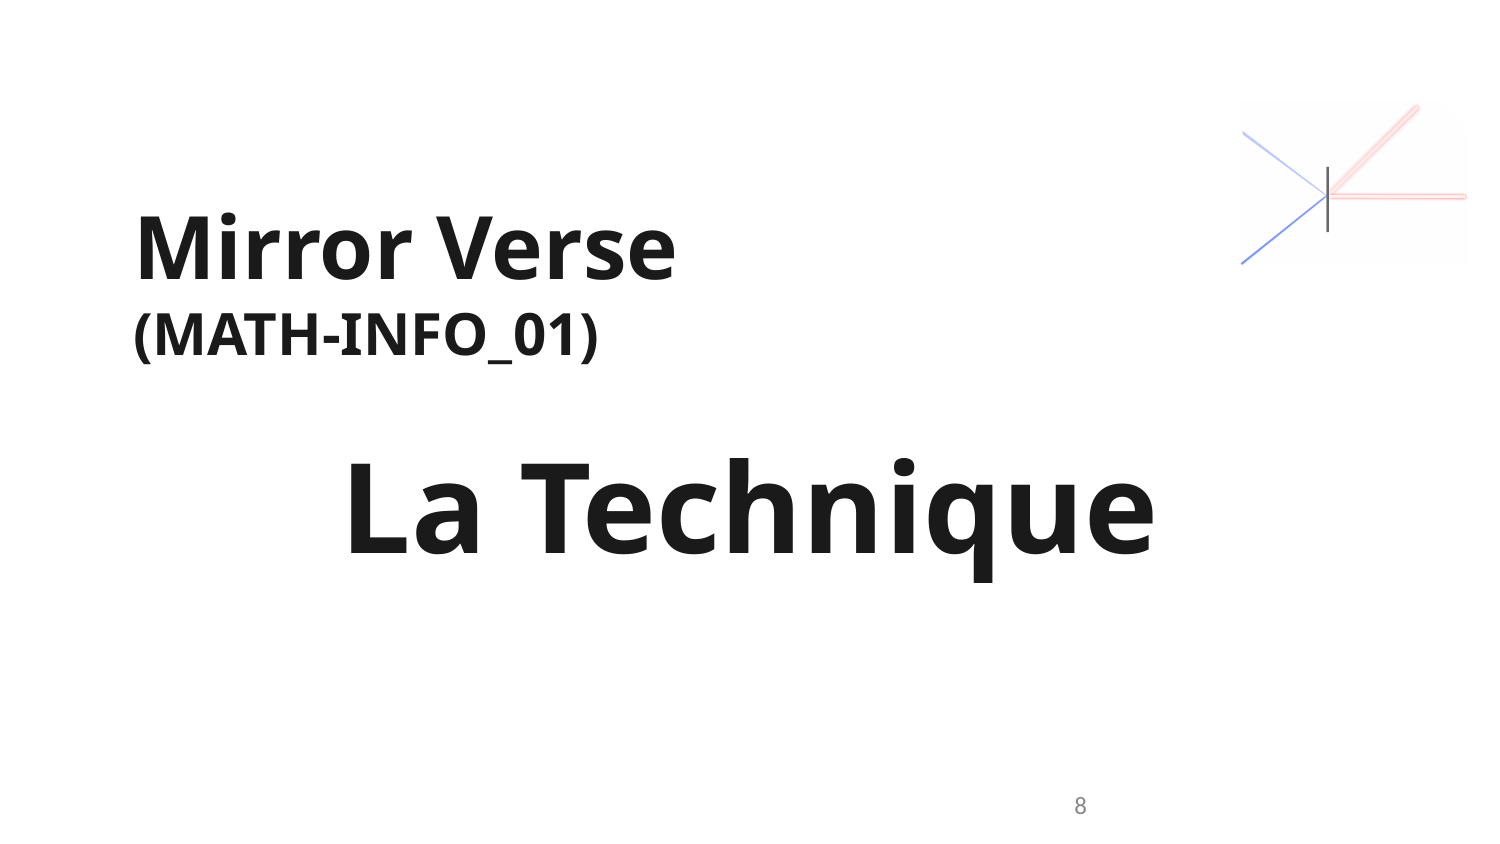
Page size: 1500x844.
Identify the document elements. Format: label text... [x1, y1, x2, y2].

picture [1240, 100, 1469, 266]
title La Technique [269, 413, 1231, 650]
text_box [1059, 782, 1397, 828]
title Mirror Verse (MATH-INFO_01) [118, 177, 1380, 451]
